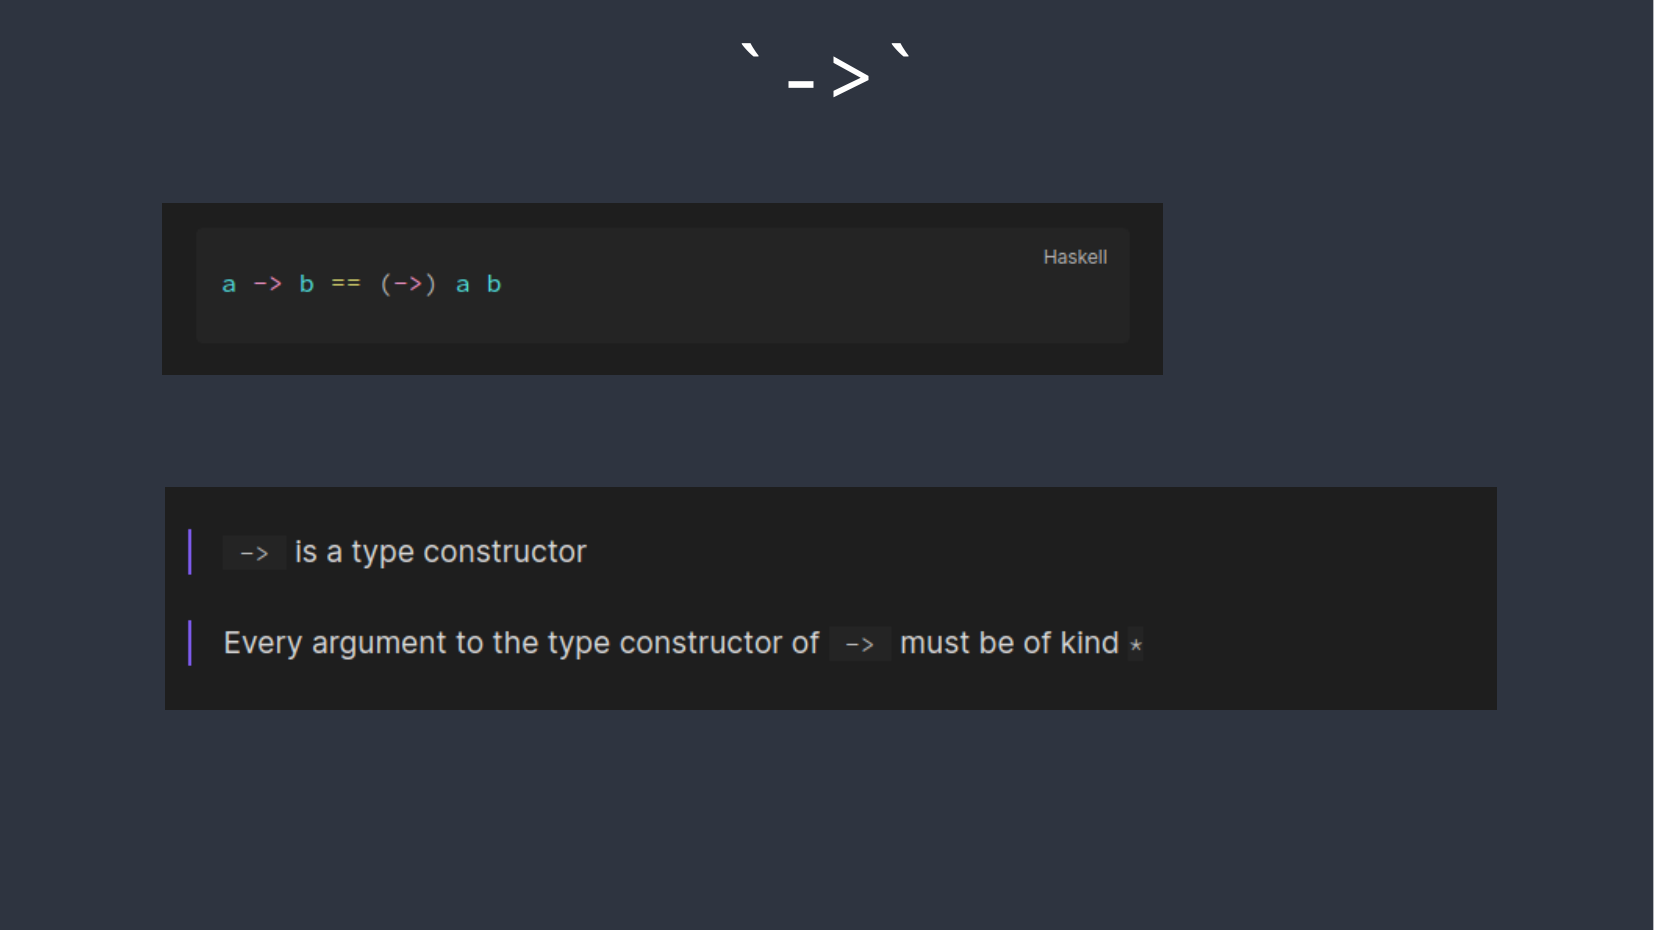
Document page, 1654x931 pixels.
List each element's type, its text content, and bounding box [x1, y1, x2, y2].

picture [162, 203, 1163, 376]
title `->` [82, 37, 1571, 113]
picture [165, 487, 1497, 710]
